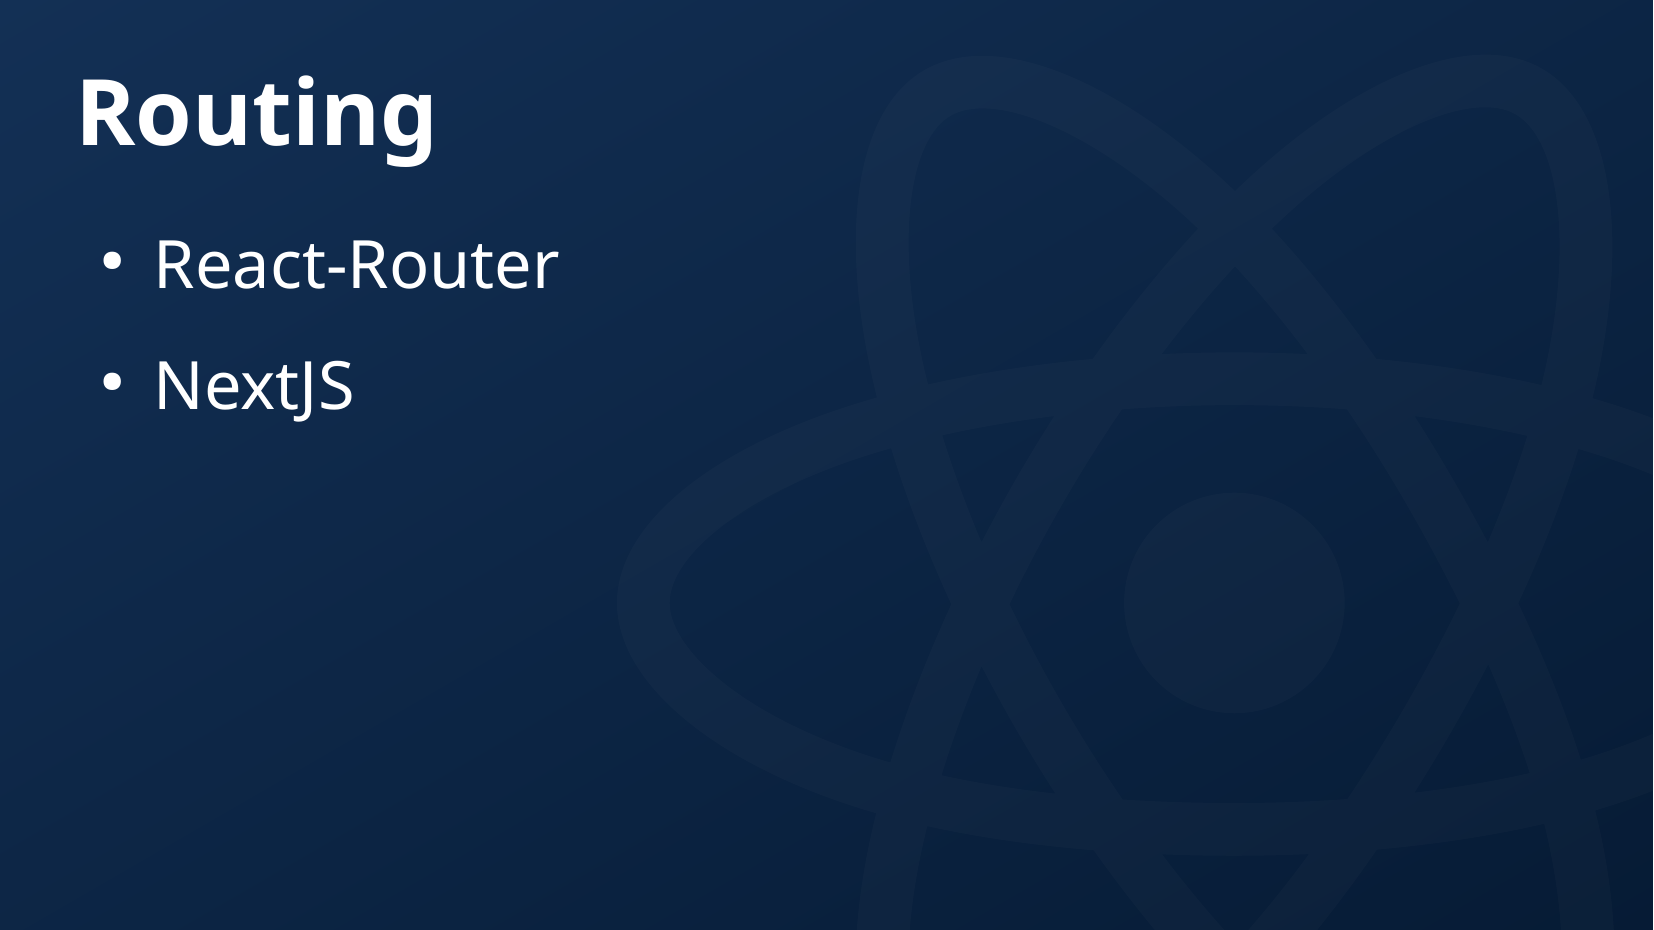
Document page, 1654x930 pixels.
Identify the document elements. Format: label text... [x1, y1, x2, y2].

title Routing [74, 32, 1563, 188]
list React-Router NextJS [82, 217, 1571, 757]
